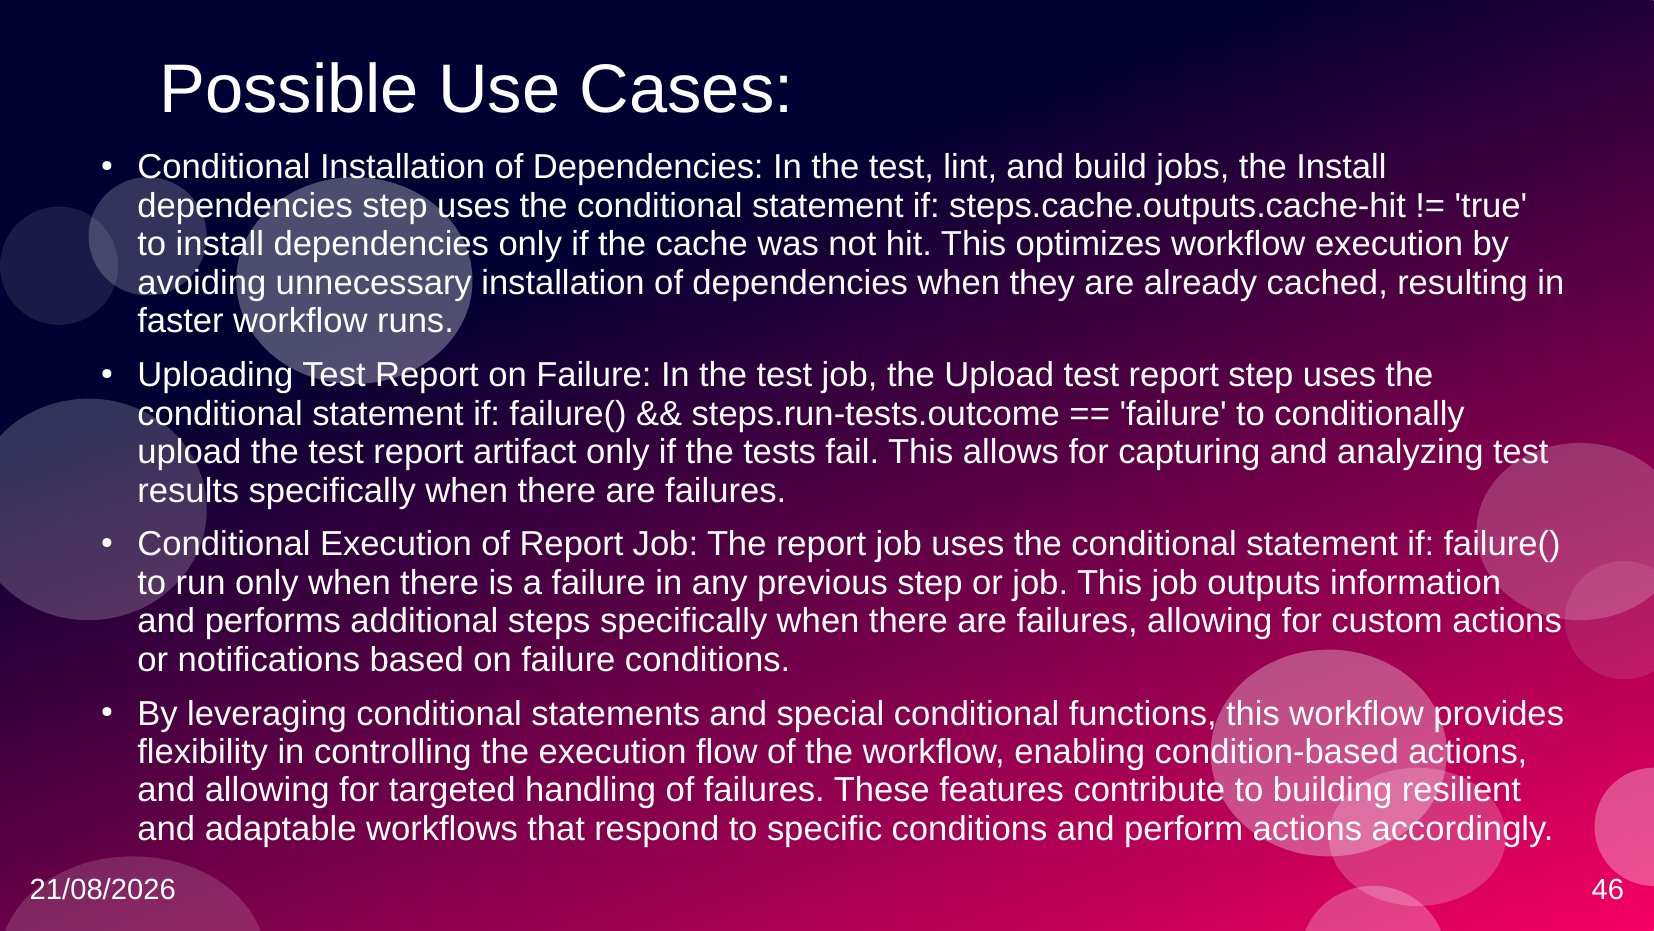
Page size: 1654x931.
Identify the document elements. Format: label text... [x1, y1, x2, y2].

title Possible Use Cases: [88, 29, 1565, 147]
list Conditional Installation of Dependencies: In the test, lint, and build jobs, the Install dependencies step uses the conditional statement if: steps.cache.outputs.cache-hit != 'true' to install dependencies only if the cache was not hit. This optimizes workflow execution by avoiding unnecessary installation of dependencies when they are already cached, resulting in faster workflow runs. Uploading Test Report on Failure: In the test job, the Upload test report step uses the conditional statement if: failure() && steps.run-tests.outcome == 'failure' to conditionally upload the test report artifact only if the tests fail. This allows for capturing and analyzing test results specifically when there are failures. Conditional Execution of Report Job: The report job uses the conditional statement if: failure() to run only when there is a failure in any previous step or job. This job outputs information and performs additional steps specifically when there are failures, allowing for custom actions or notifications based on failure conditions. By leveraging conditional statements and special conditional functions, this workflow provides flexibility in controlling the execution flow of the workflow, enabling condition-based actions, and allowing for targeted handling of failures. These features contribute to building resilient and adaptable workflows that respond to specific conditions and perform actions accordingly. [88, 147, 1565, 857]
